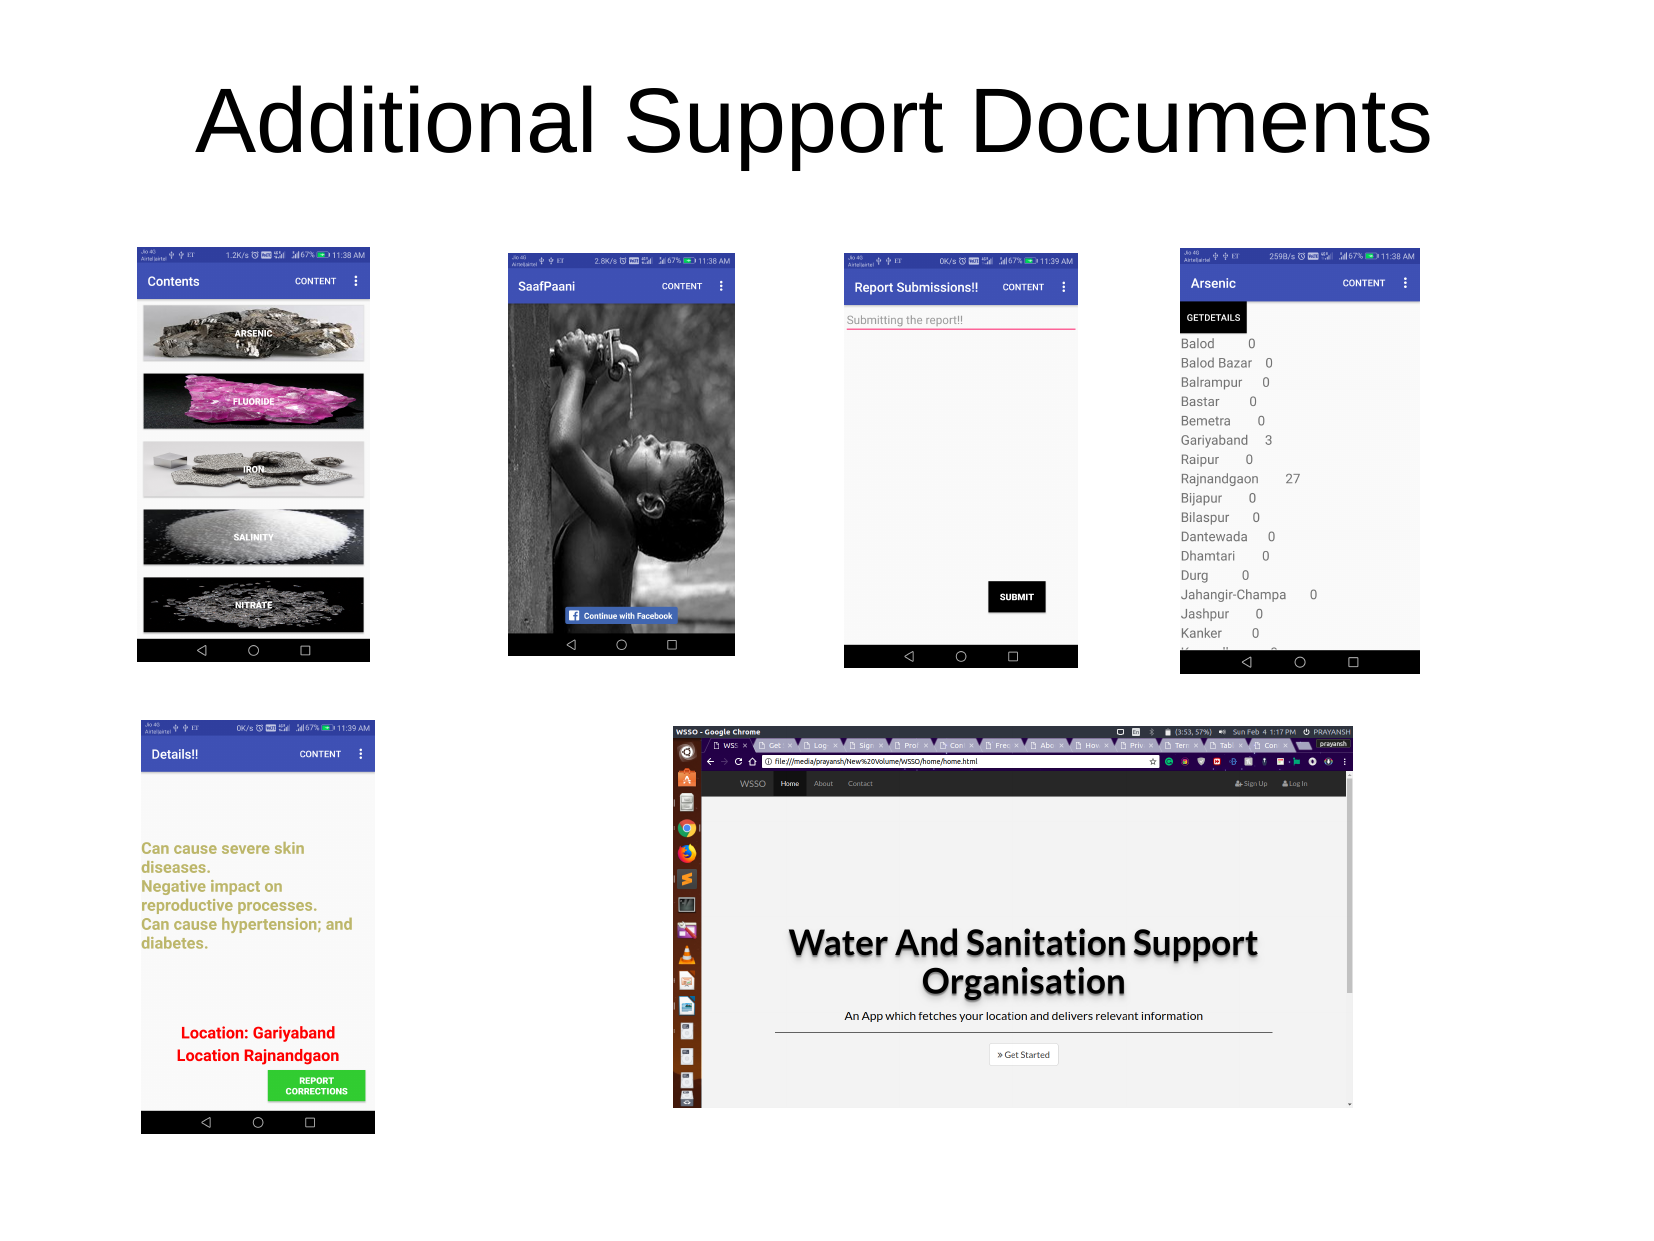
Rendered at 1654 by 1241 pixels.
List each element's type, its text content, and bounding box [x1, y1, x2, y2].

picture [844, 253, 1078, 668]
picture [508, 253, 735, 656]
picture [1180, 248, 1420, 674]
picture [141, 720, 375, 1134]
title Additional Support Documents [70, 17, 1560, 225]
picture [673, 726, 1353, 1108]
picture [137, 247, 370, 662]
